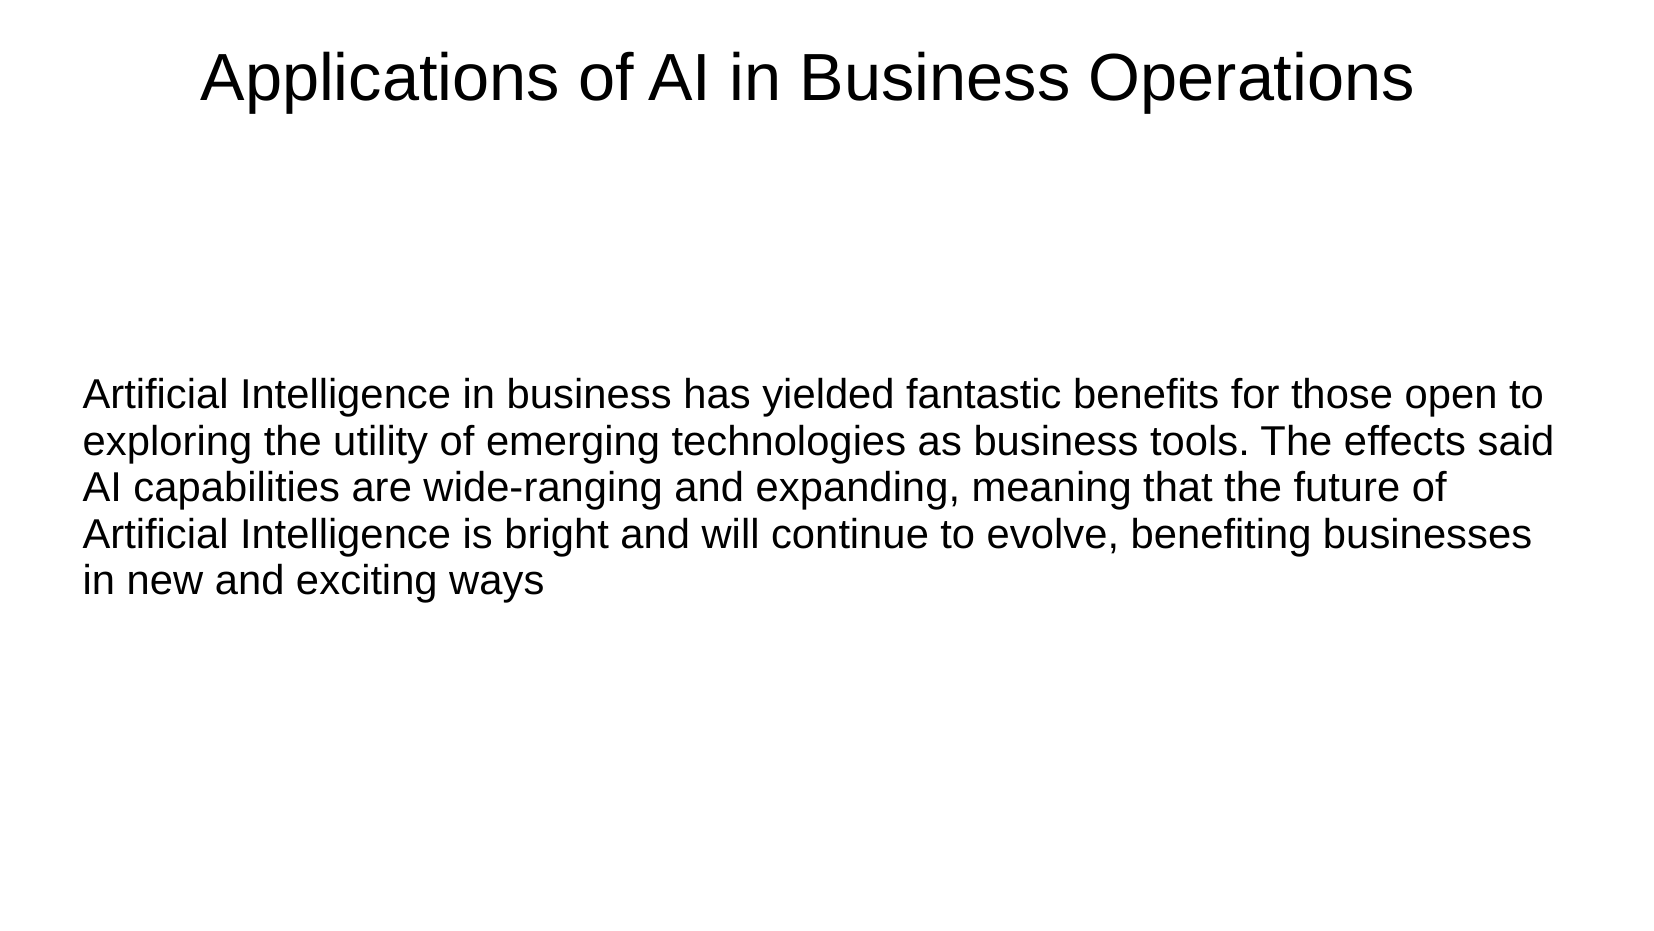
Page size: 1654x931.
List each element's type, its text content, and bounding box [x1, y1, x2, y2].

title Applications of AI in Business Operations [82, 37, 1571, 193]
subtitle Artificial Intelligence in business has yielded fantastic benefits for those open to exploring the utility of emerging technologies as business tools. The effects said AI capabilities are wide-ranging and expanding, meaning that the future of Artificial Intelligence is bright and will continue to evolve, benefiting businesses in new and exciting ways [82, 217, 1571, 758]
